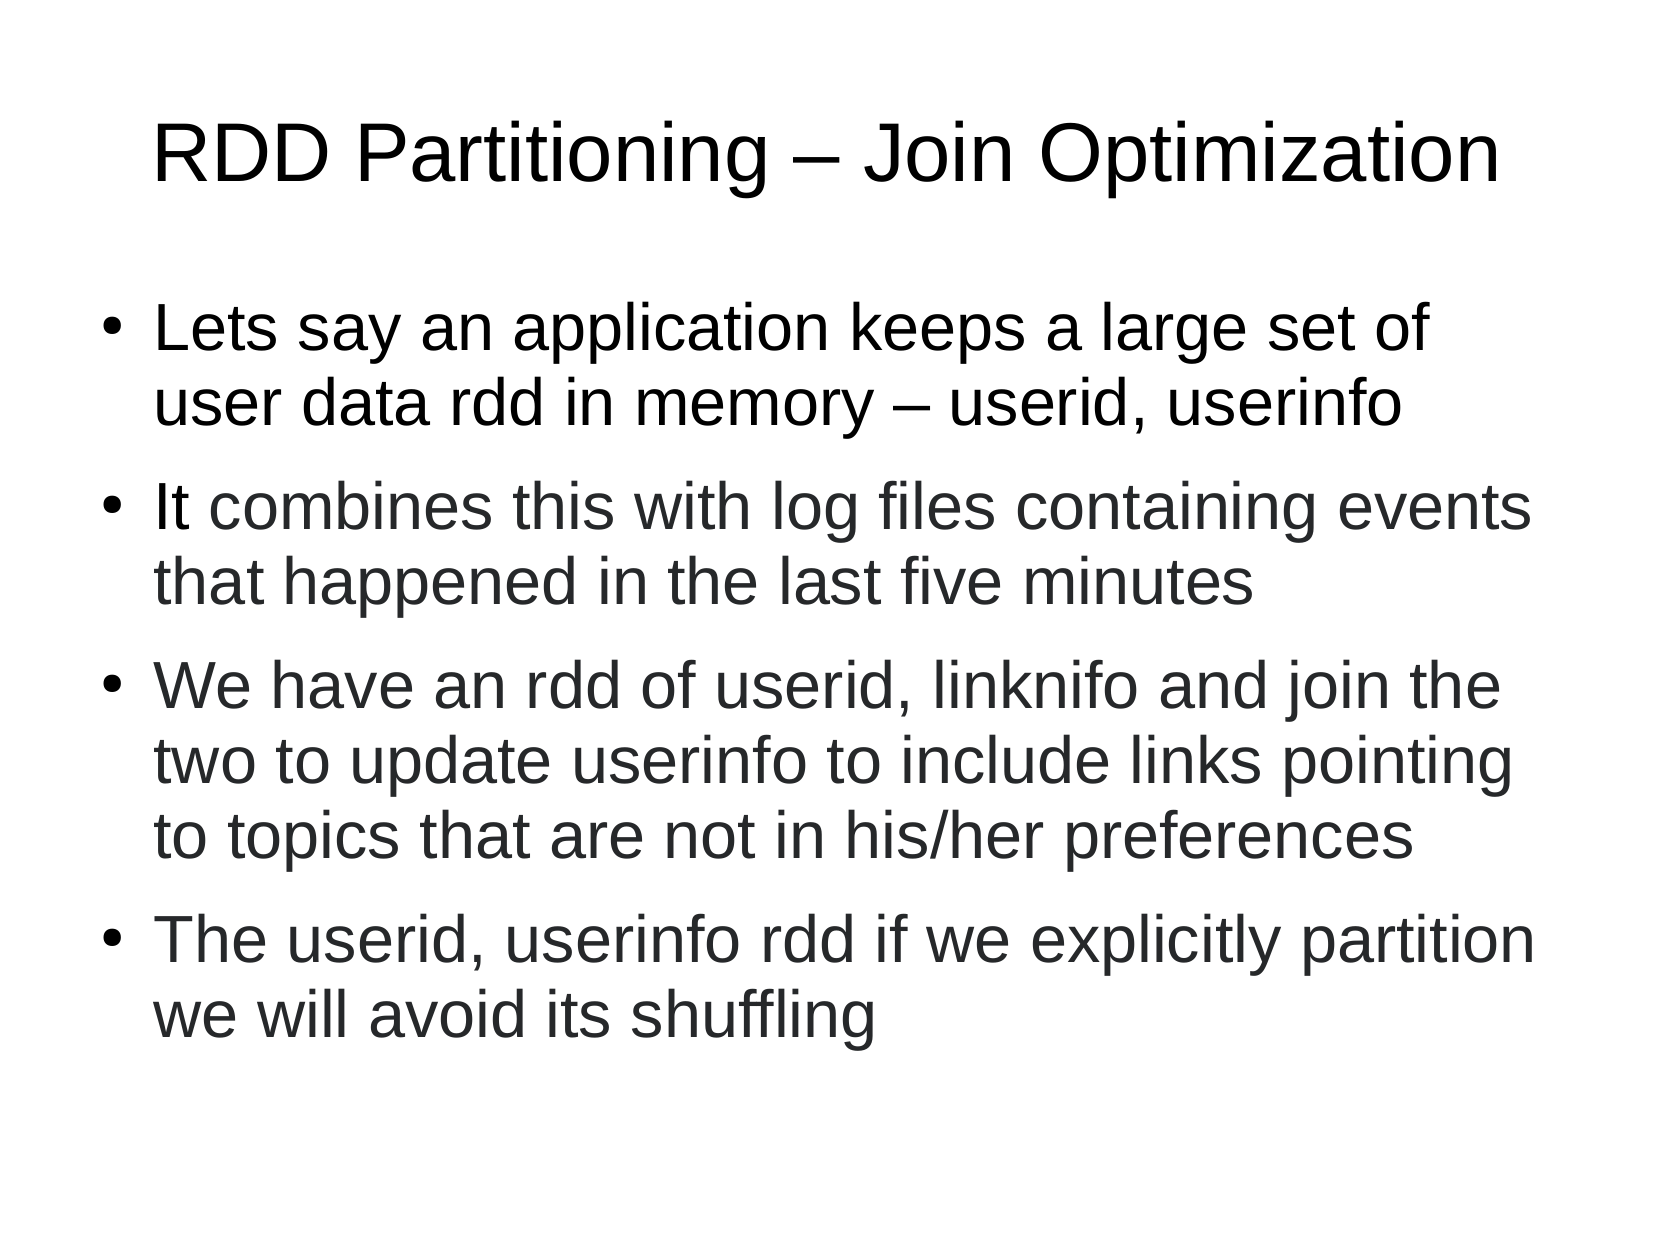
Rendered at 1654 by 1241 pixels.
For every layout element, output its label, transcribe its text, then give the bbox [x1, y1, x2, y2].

title RDD Partitioning – Join Optimization [82, 49, 1571, 257]
list Lets say an application keeps a large set of user data rdd in memory – userid, userinfo It combines this with log files containing events that happened in the last five minutes We have an rdd of userid, linknifo and join the two to update userinfo to include links pointing to topics that are not in his/her preferences The userid, userinfo rdd if we explicitly partition we will avoid its shuffling [82, 290, 1571, 1052]
